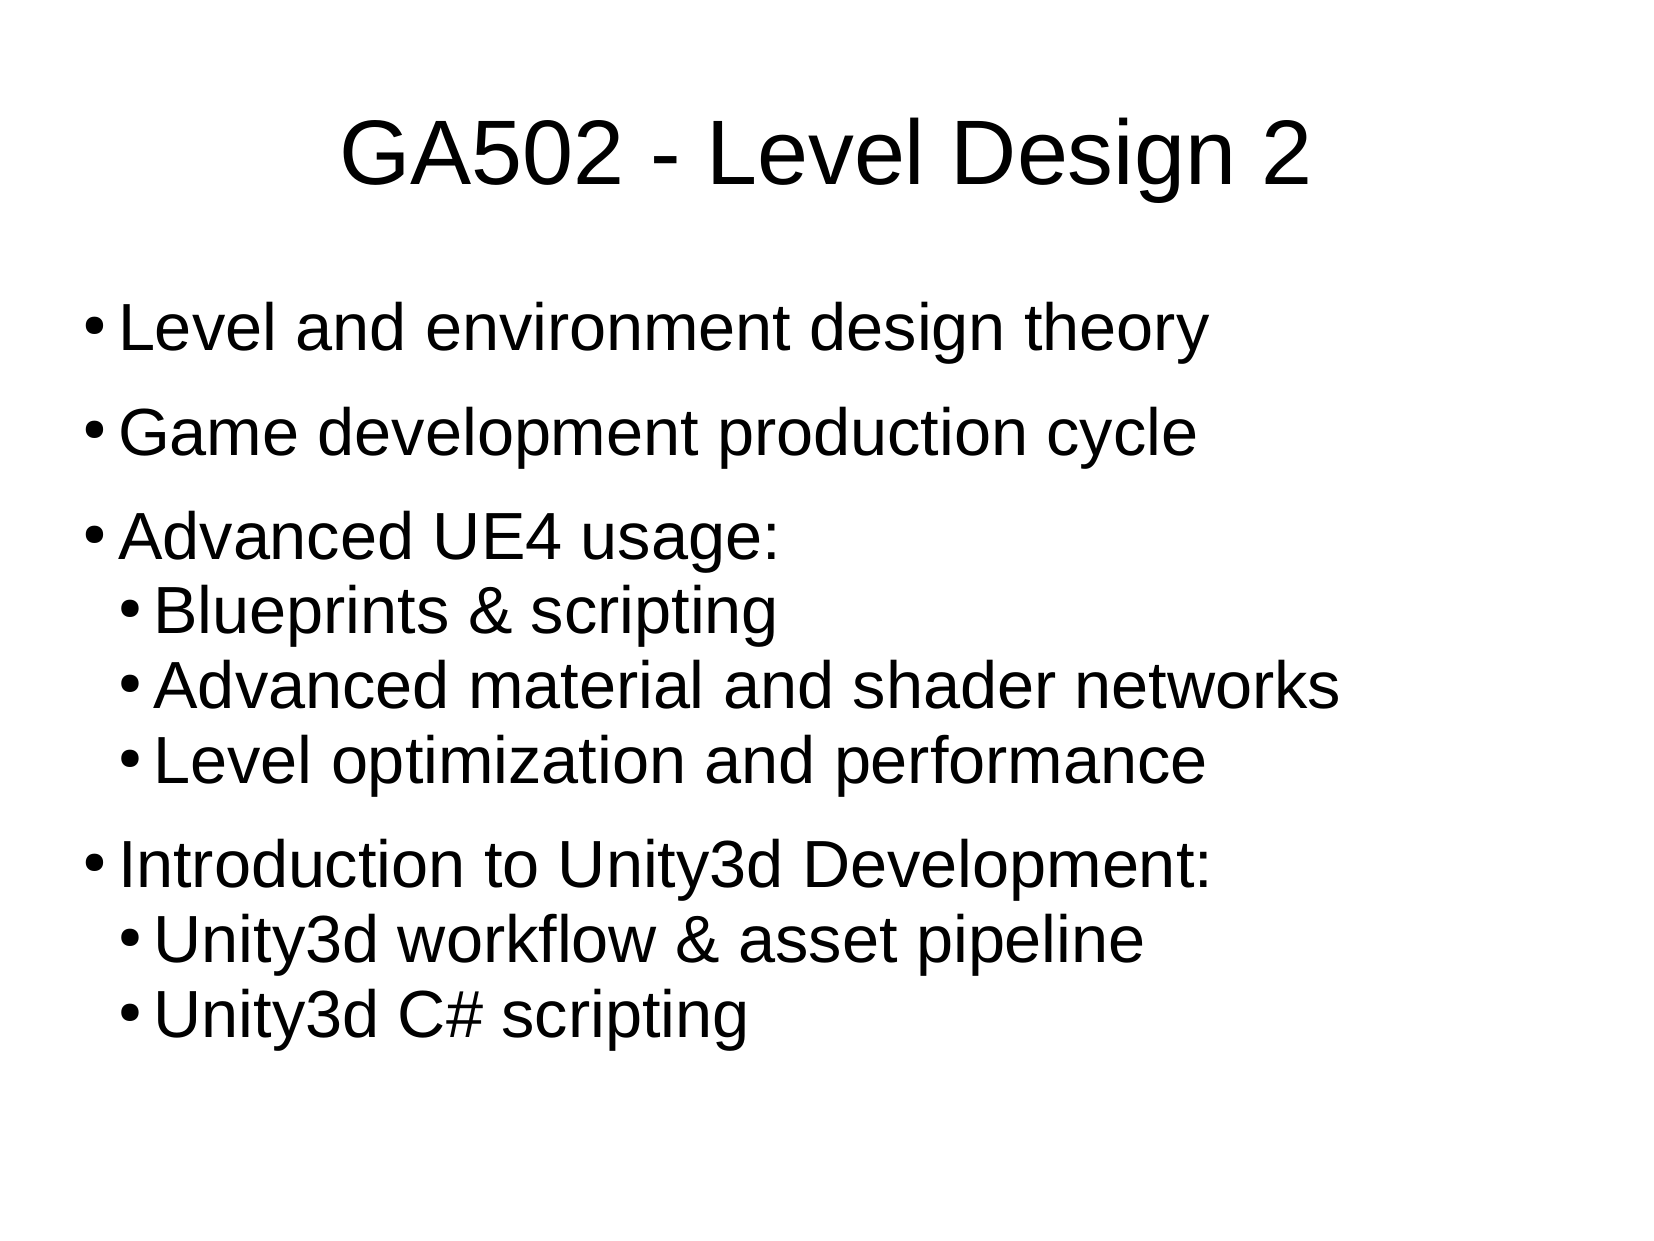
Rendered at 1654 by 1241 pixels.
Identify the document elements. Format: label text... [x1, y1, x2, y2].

subtitle Level and environment design theory Game development production cycle Advanced UE4 usage: Blueprints & scripting Advanced material and shader networks Level optimization and performance Introduction to Unity3d Development: Unity3d workflow & asset pipeline Unity3d C# scripting [82, 290, 1571, 1052]
title GA502 - Level Design 2 [82, 49, 1571, 257]
